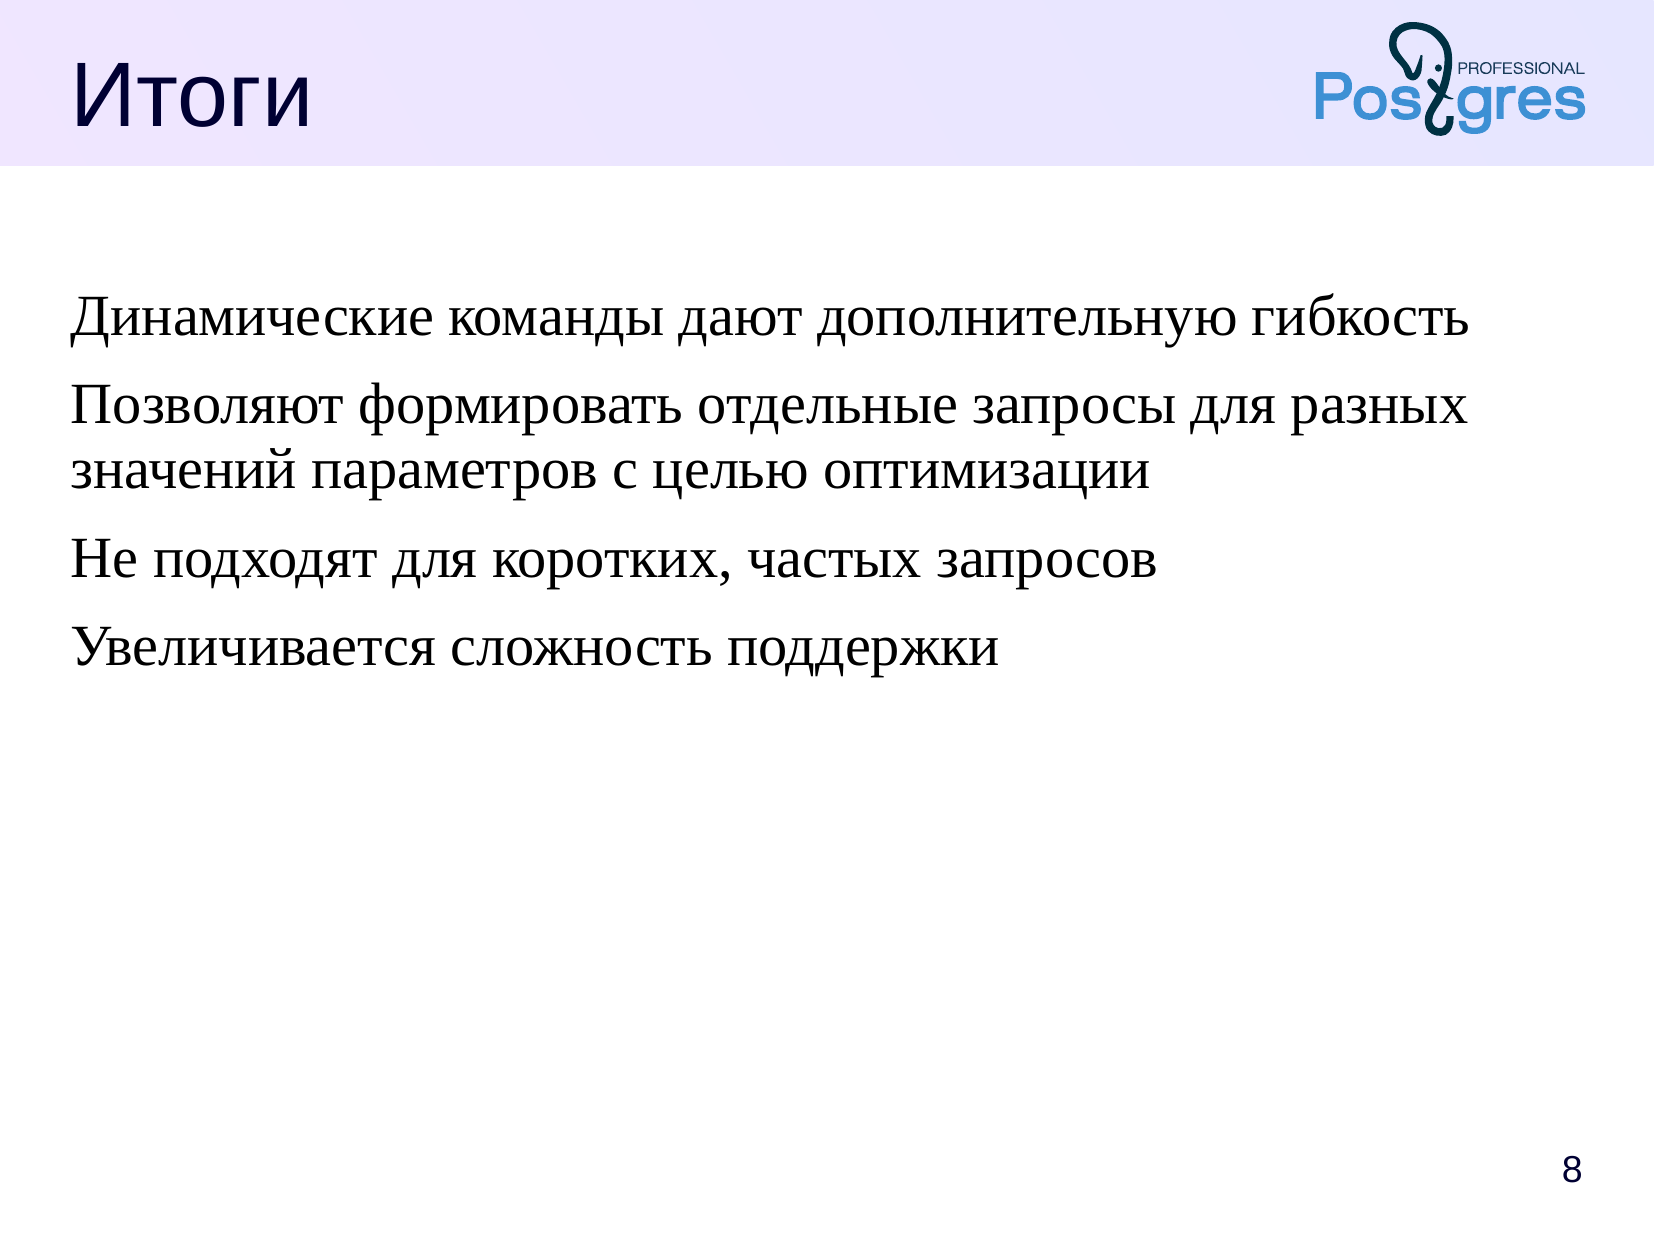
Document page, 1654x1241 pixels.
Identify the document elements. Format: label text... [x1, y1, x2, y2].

title Итоги [70, 43, 1241, 147]
list Динамические команды дают дополнительную гибкость Позволяют формировать отдельные запросы для разных значений параметров с целью оптимизации Не подходят для коротких, частых запросов Увеличивается сложность поддержки [70, 283, 1583, 1134]
